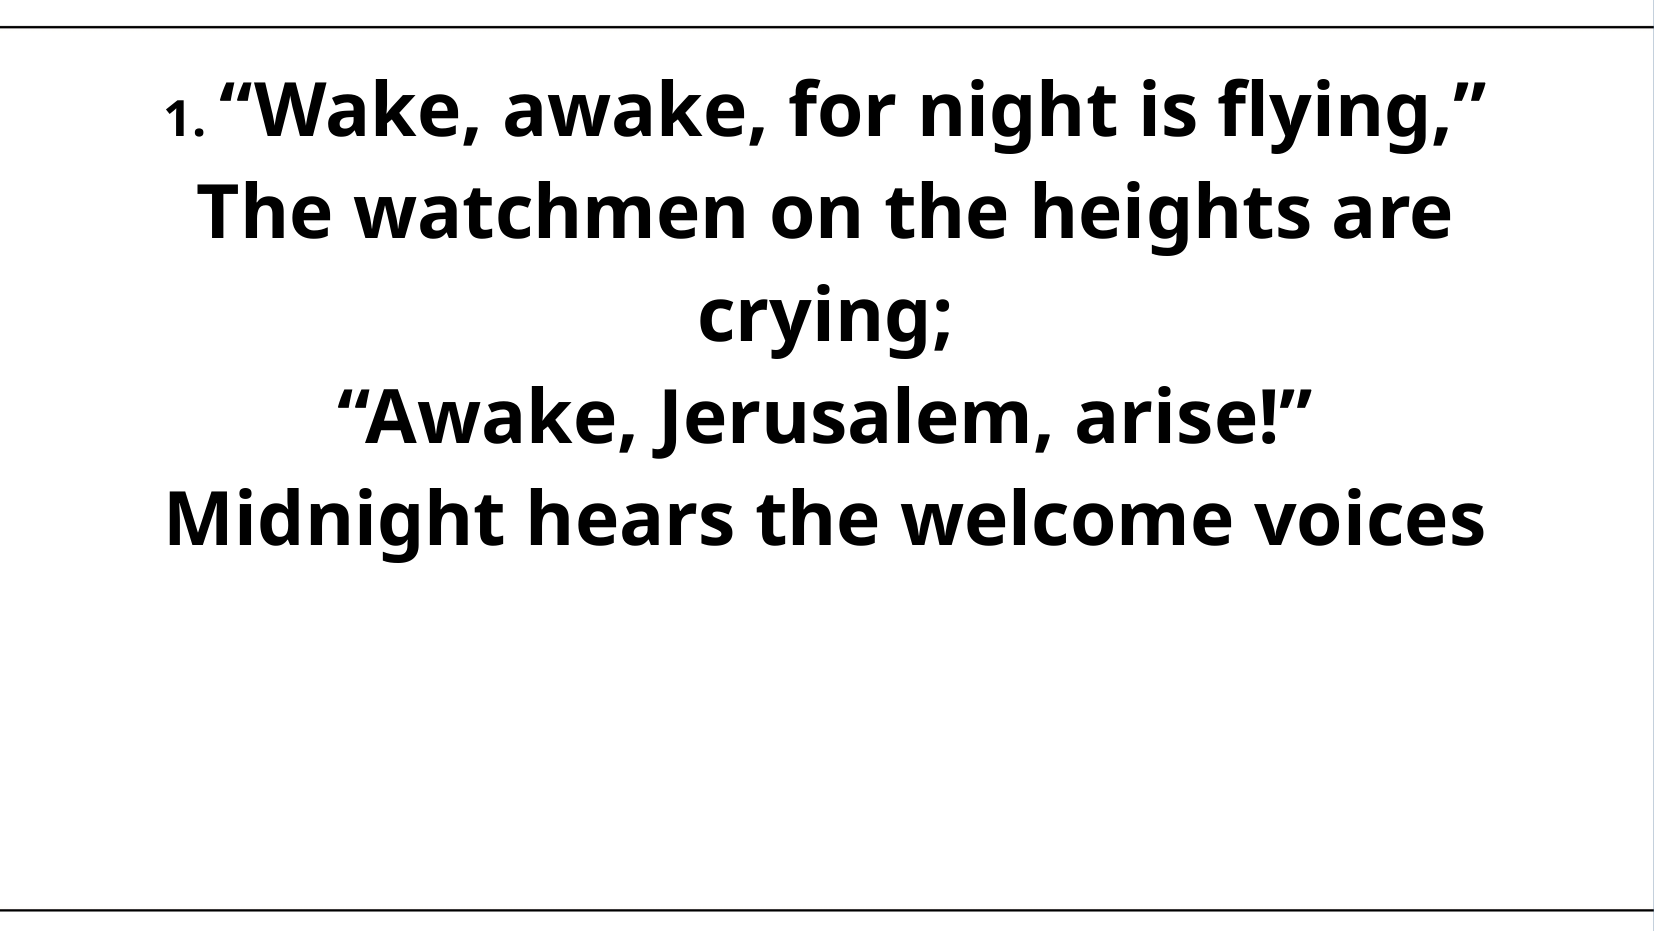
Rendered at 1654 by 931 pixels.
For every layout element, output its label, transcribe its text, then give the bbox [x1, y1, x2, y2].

picture [0, 0, 1654, 931]
text_box 1. “Wake, awake, for night is flying,” The watchmen on the heights are crying; “Awake, Jerusalem, arise!” Midnight hears the welcome voices [83, 49, 1569, 464]
